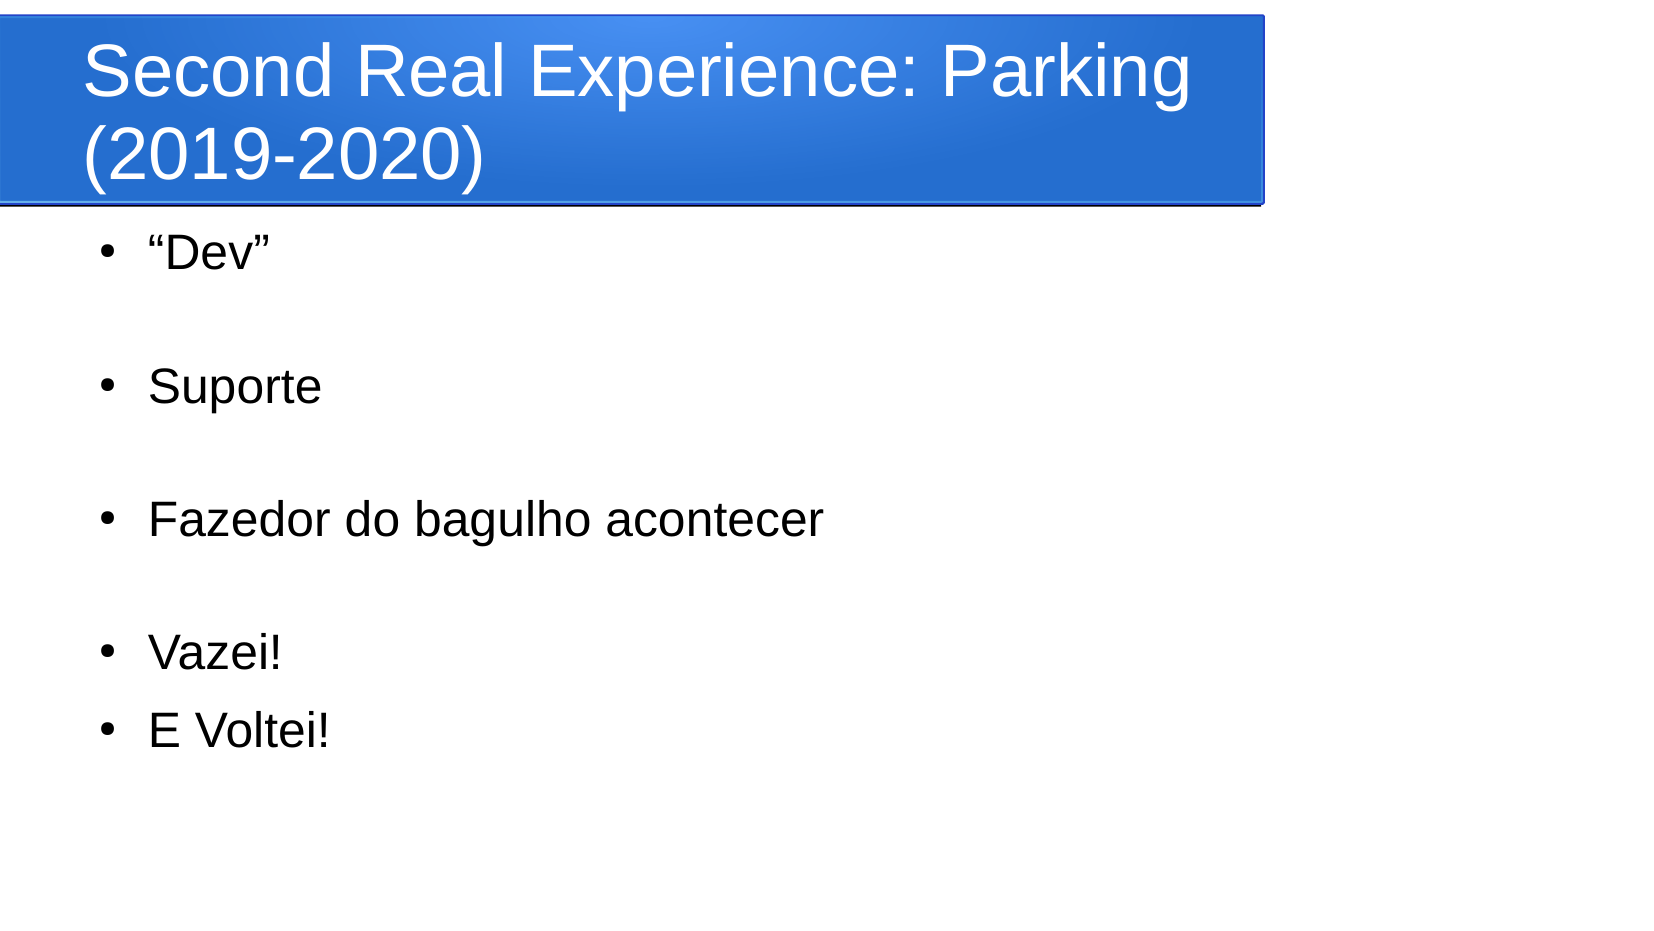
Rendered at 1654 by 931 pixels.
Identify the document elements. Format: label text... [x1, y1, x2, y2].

title Second Real Experience: Parking (2019-2020) [82, 29, 1235, 196]
list “Dev” Suporte Fazedor do bagulho acontecer Vazei! E Voltei! [82, 224, 1571, 764]
